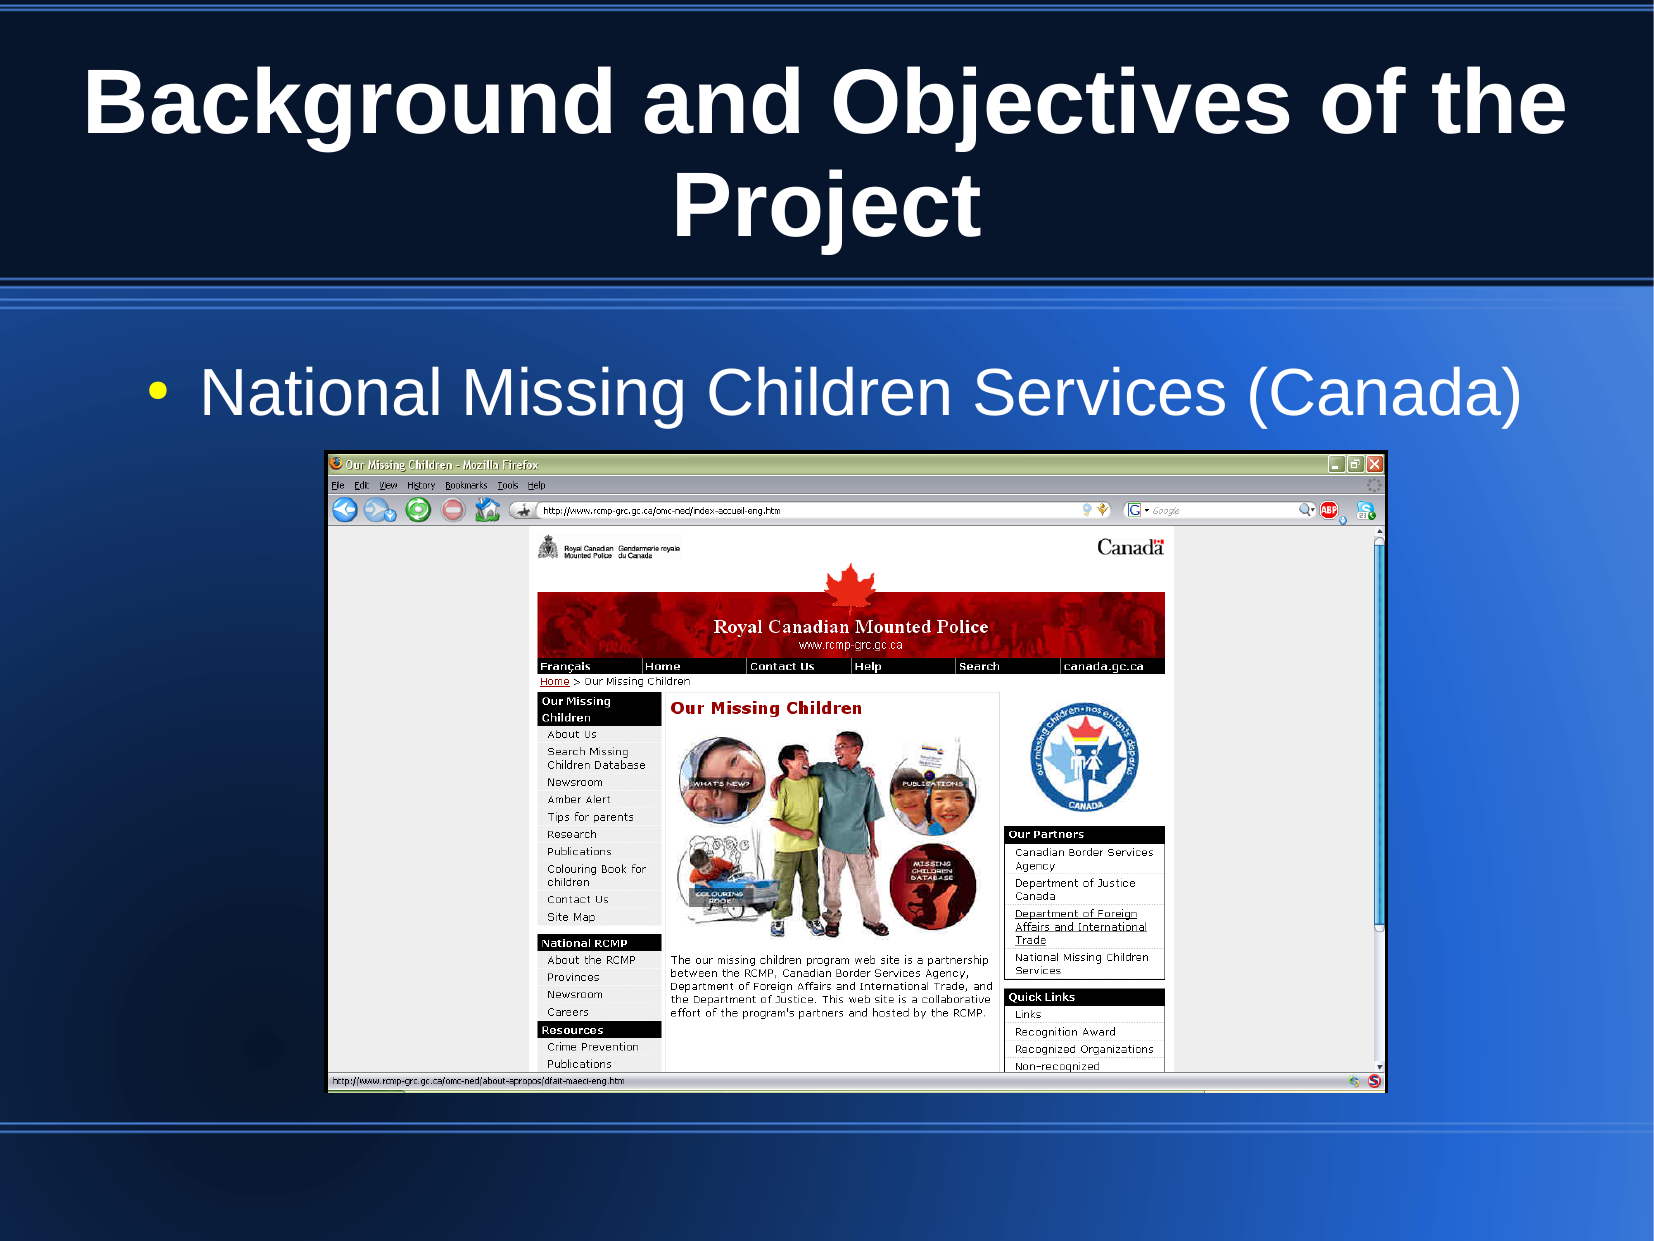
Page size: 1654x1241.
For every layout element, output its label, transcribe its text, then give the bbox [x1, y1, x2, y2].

list National Missing Children Services (Canada) [82, 355, 1571, 1058]
title Background and Objectives of the Project [82, 49, 1571, 257]
picture [0, 0, 1654, 1241]
